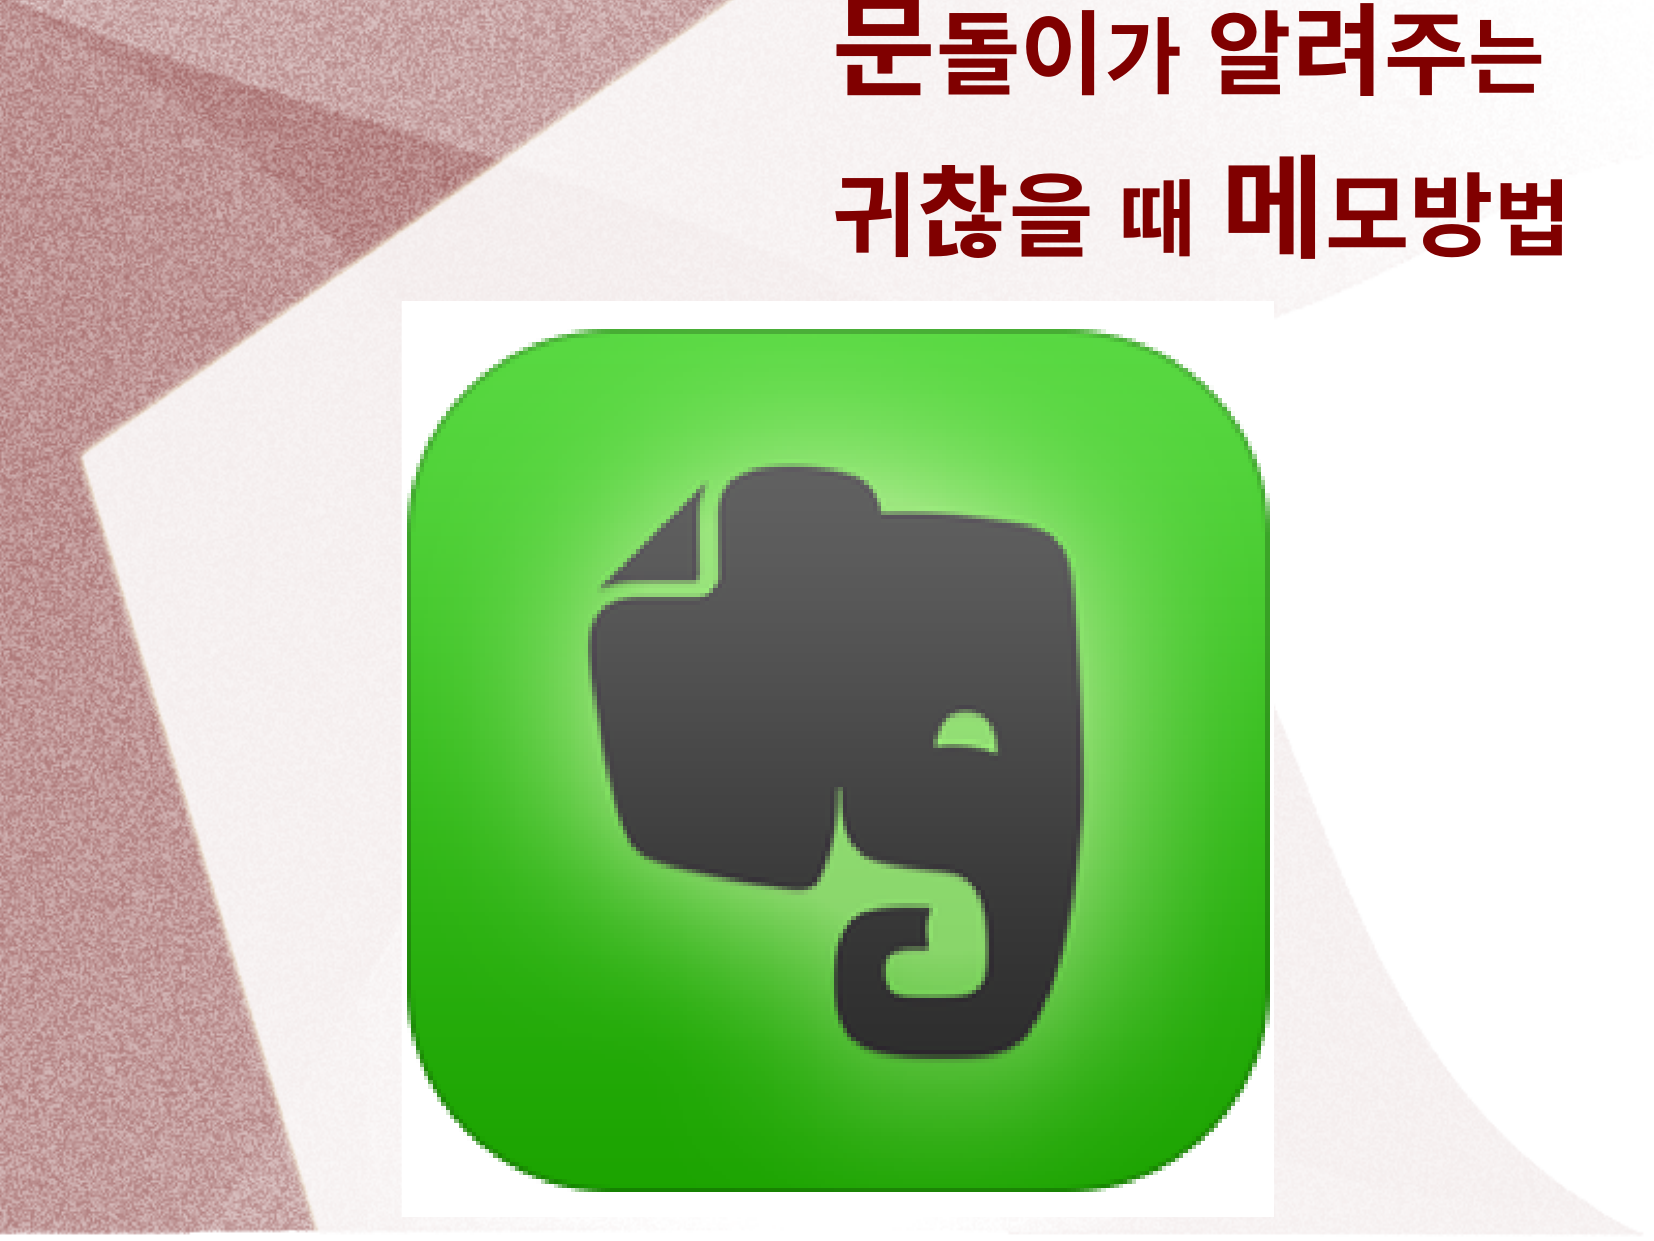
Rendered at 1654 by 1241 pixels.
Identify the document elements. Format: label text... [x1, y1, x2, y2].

title 문돌이가 알려주는 귀찮을 때 메모방법 [82, 25, 1571, 334]
picture [863, 9, 904, 24]
picture [0, 0, 1654, 1241]
